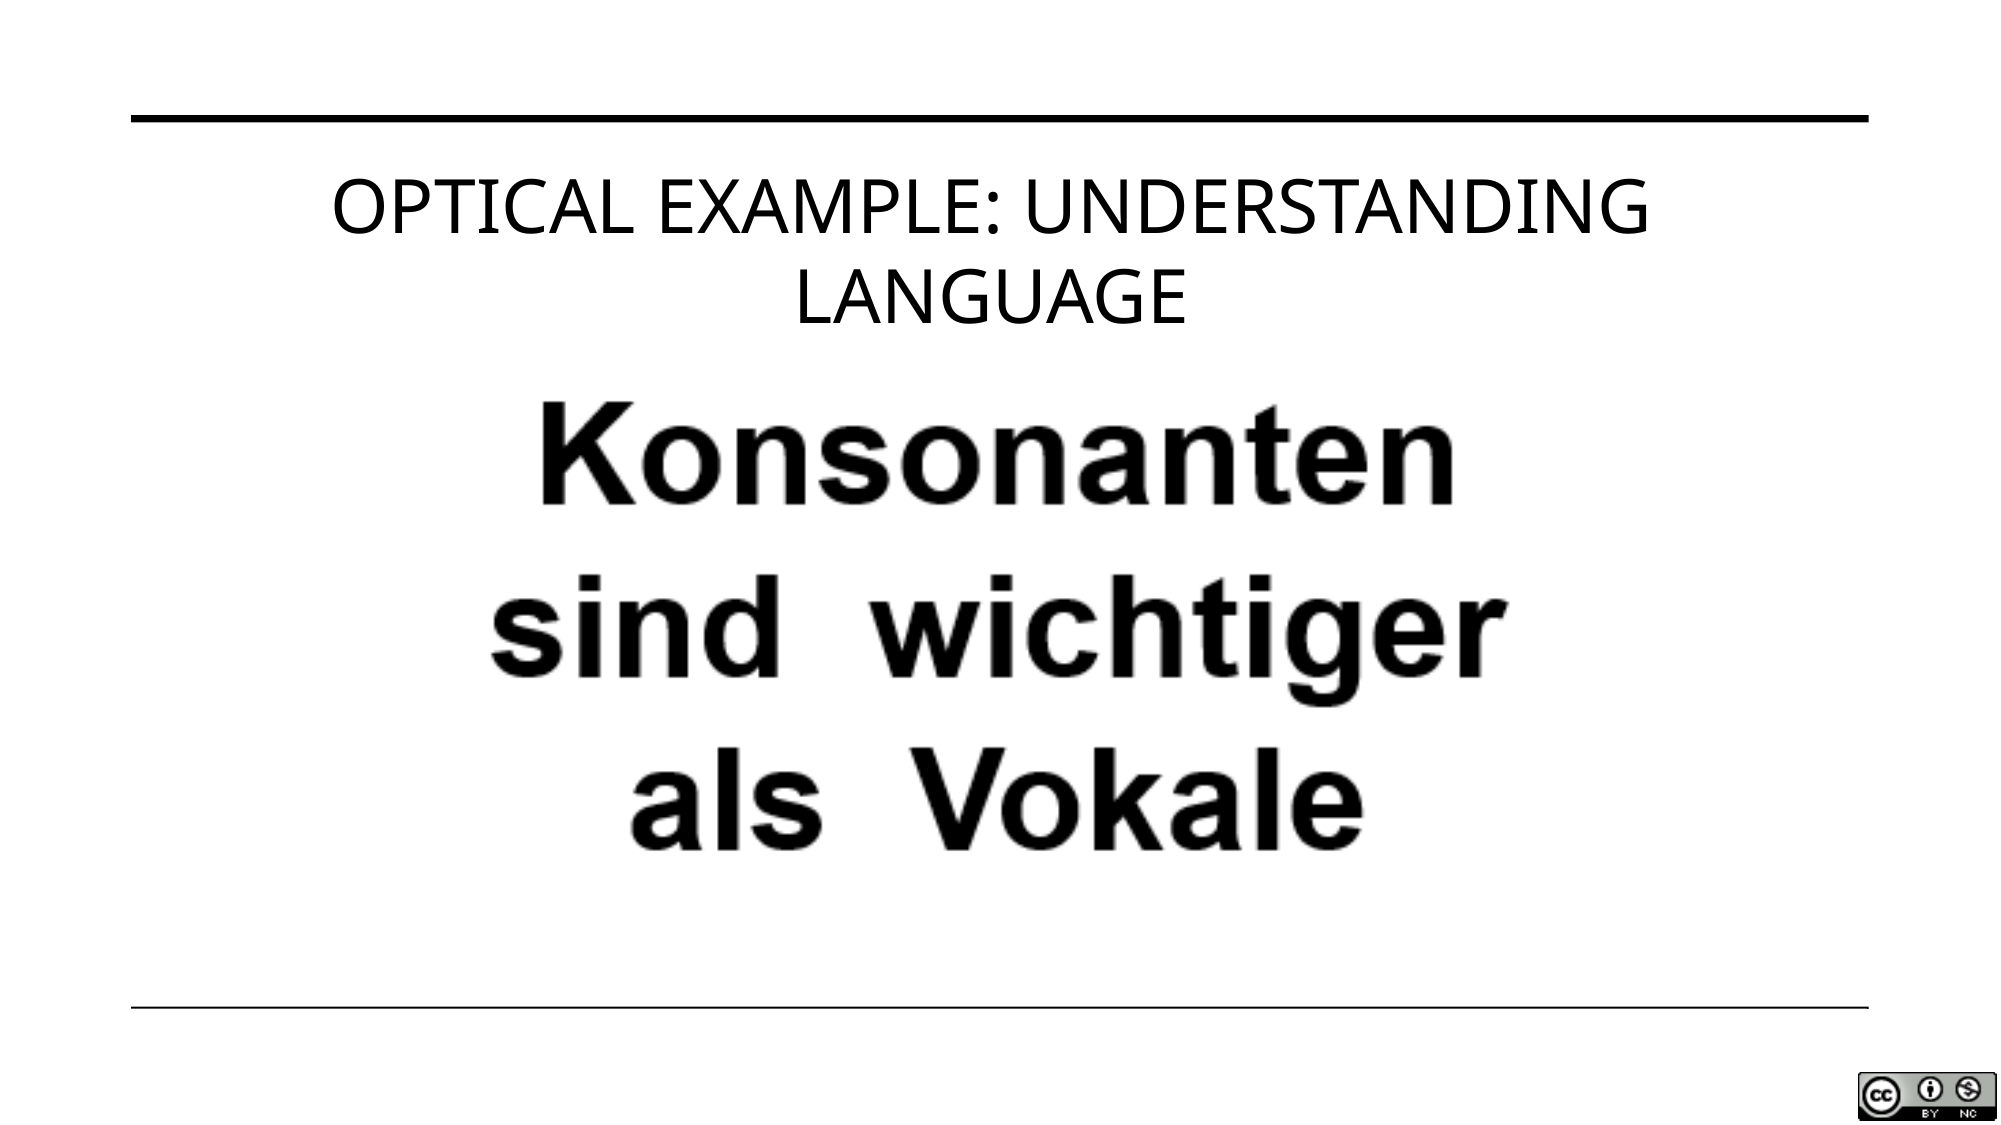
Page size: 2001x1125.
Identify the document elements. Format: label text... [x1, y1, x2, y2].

title OPTICAL EXAMPLE: UNDERSTANDING LANGUAGE [114, 151, 1869, 255]
picture [448, 353, 1552, 895]
picture [1858, 1072, 1997, 1121]
